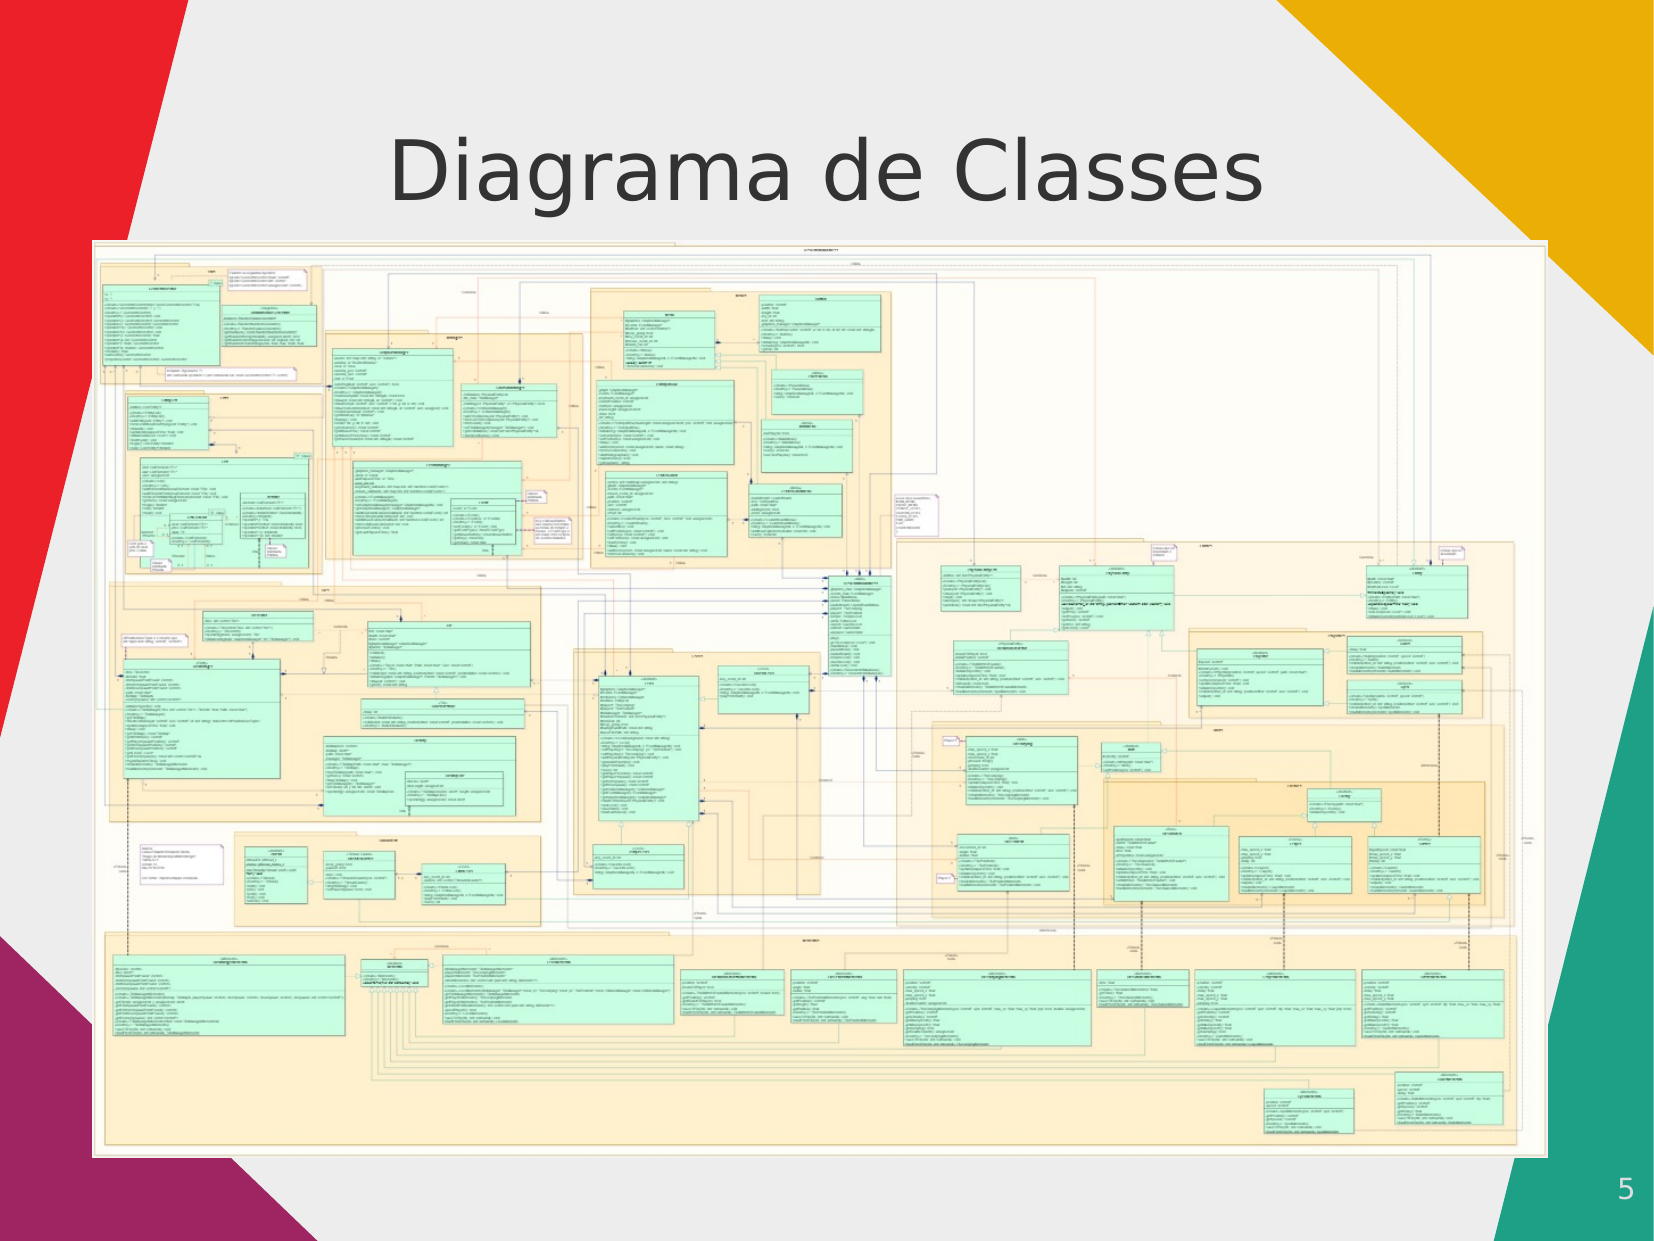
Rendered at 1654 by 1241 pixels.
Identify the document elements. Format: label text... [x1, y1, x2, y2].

picture [92, 240, 1548, 1158]
title Diagrama de Classes [114, 73, 1539, 240]
